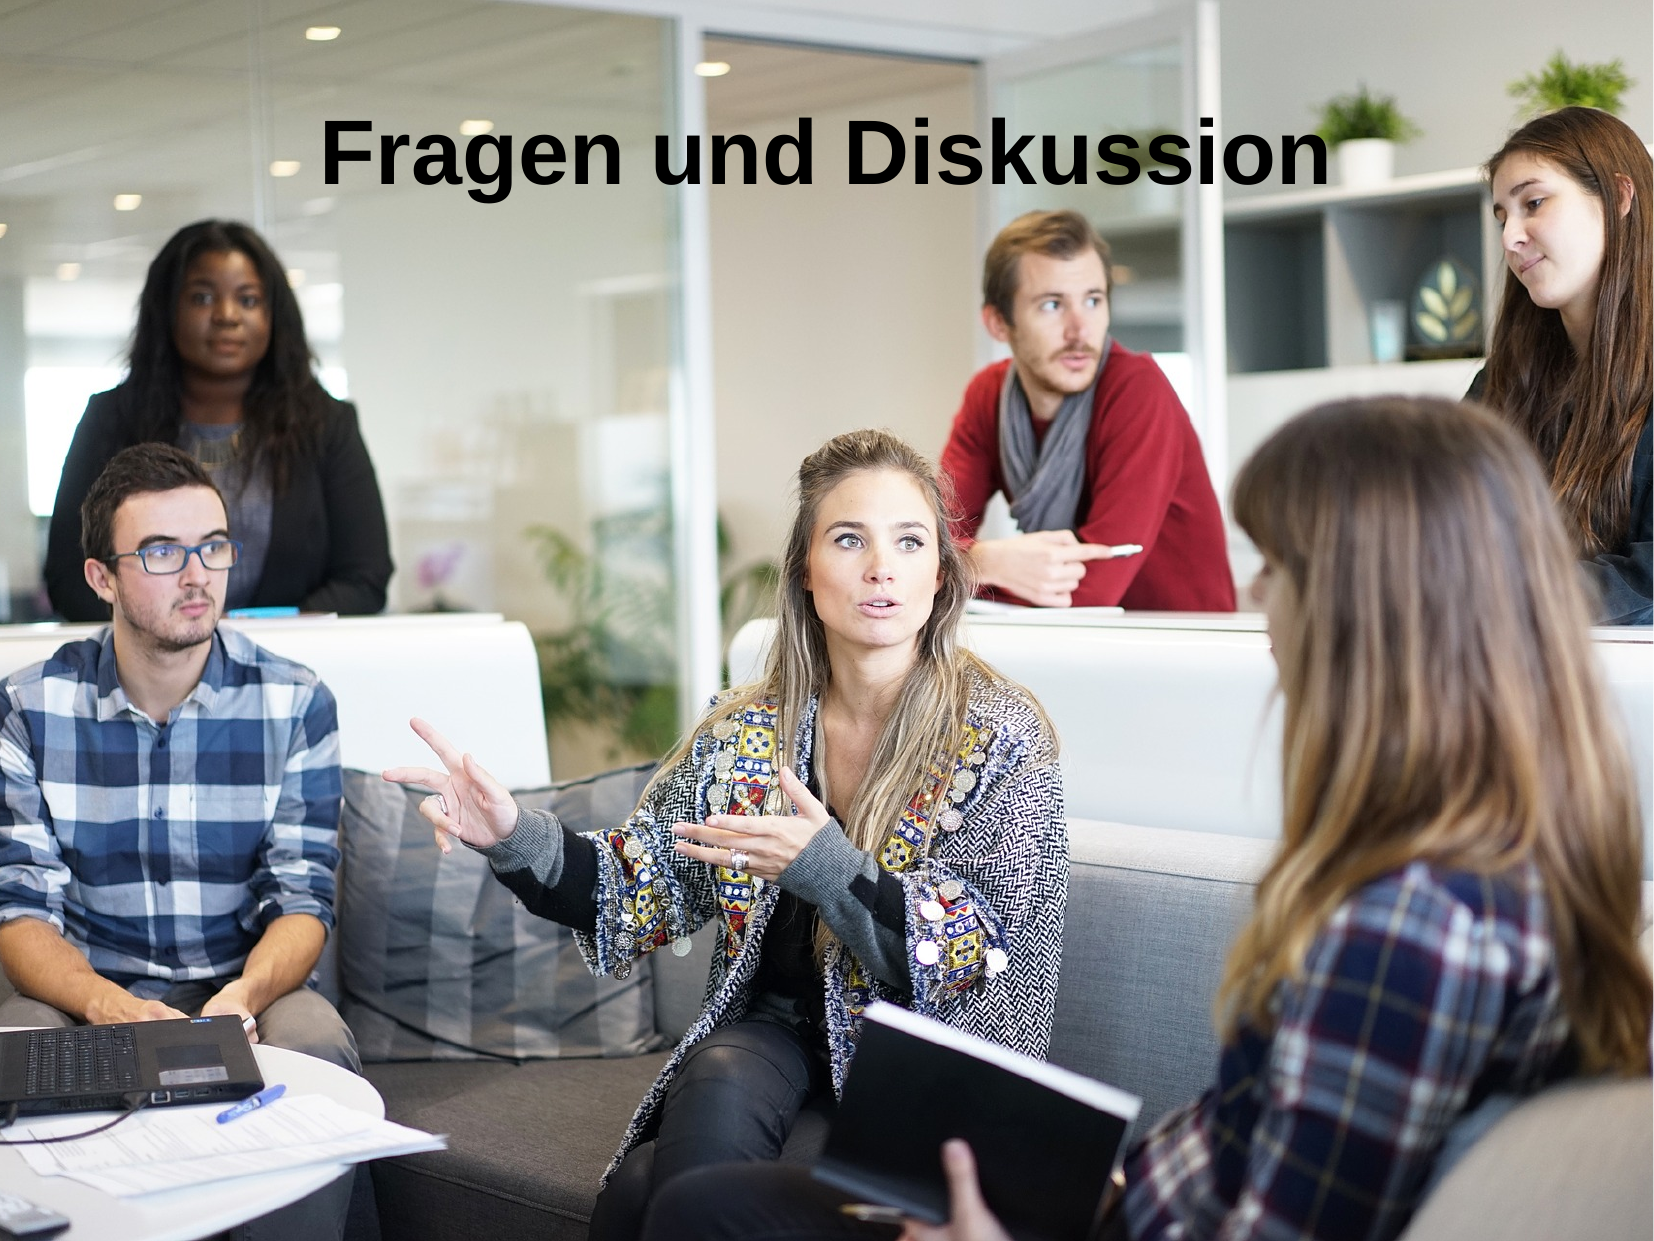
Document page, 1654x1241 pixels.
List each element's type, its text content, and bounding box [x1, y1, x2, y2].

picture [0, 0, 1654, 1241]
title Fragen und Diskussion [82, 49, 1571, 257]
